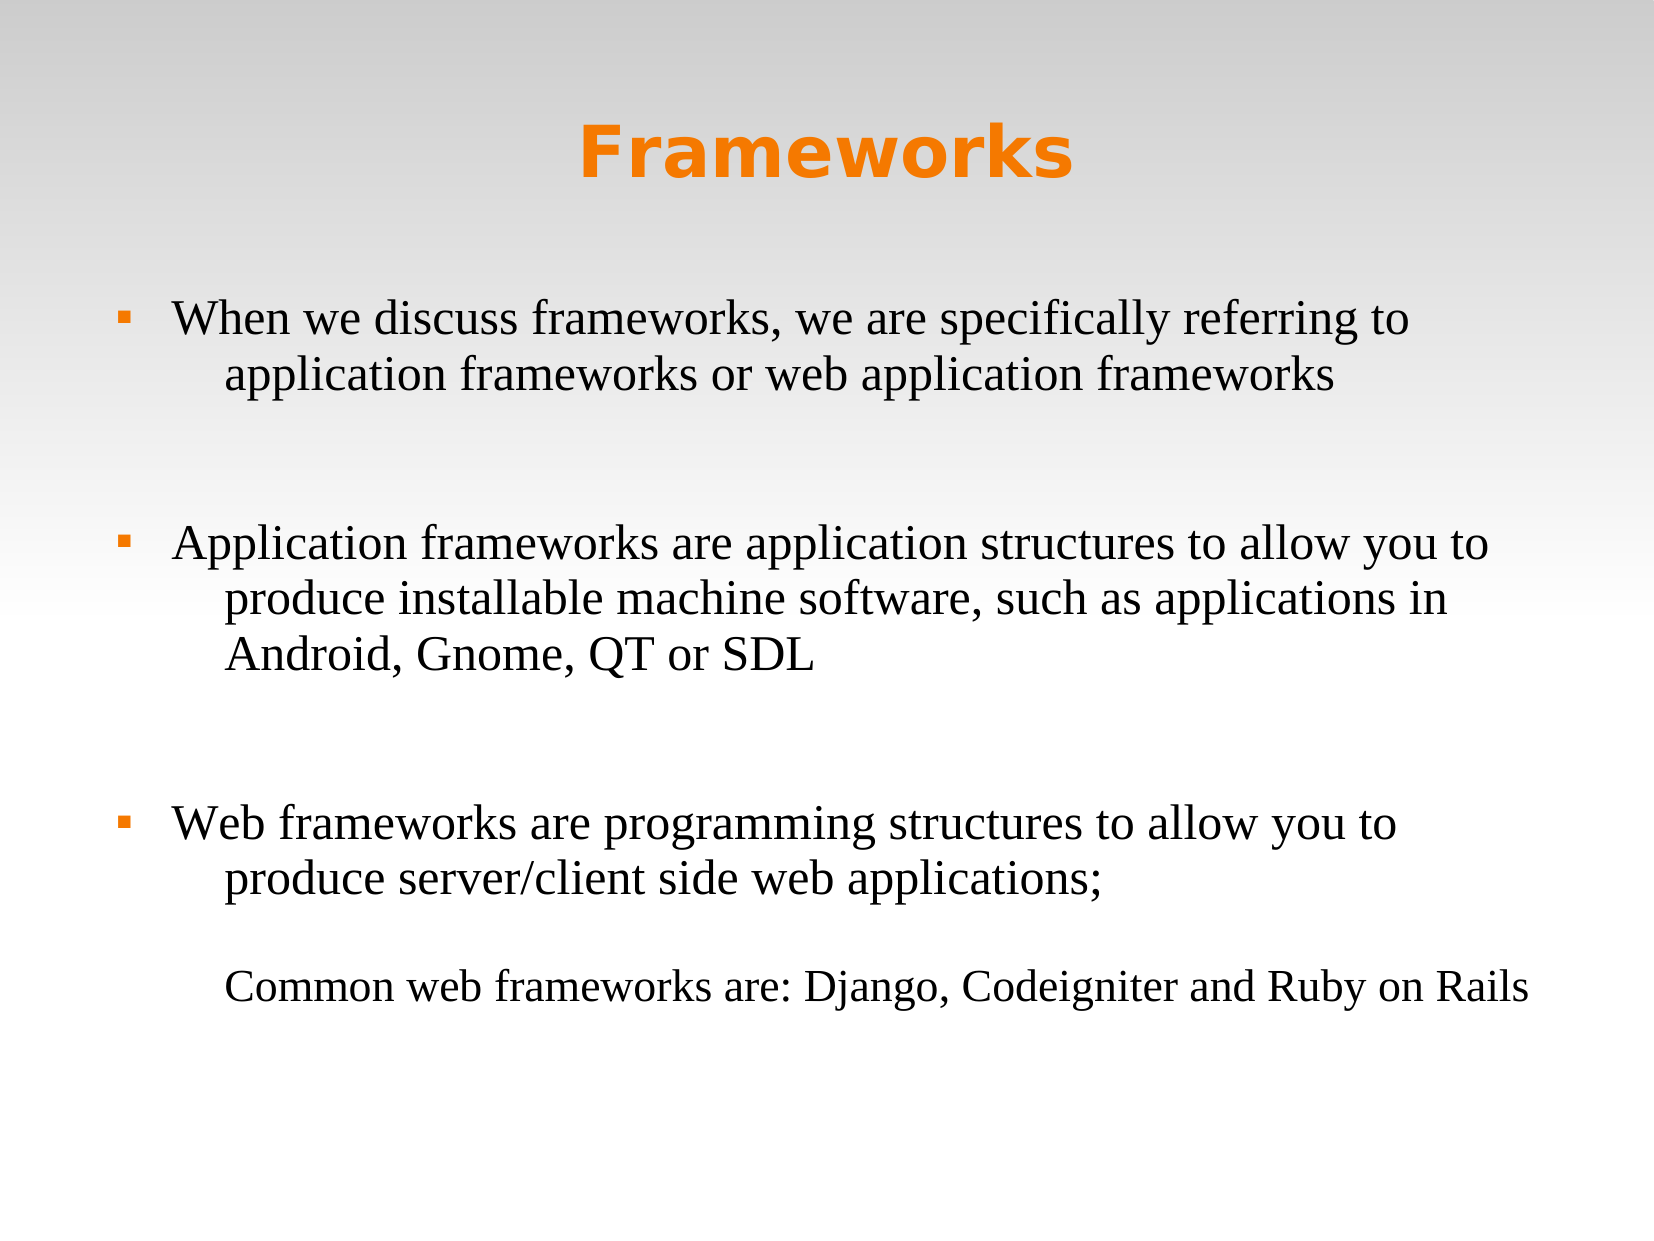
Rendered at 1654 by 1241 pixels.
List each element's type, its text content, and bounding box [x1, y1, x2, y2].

title Frameworks [82, 49, 1571, 257]
list When we discuss frameworks, we are specifically referring to application frameworks or web application frameworks Application frameworks are application structures to allow you to produce installable machine software, such as applications in Android, Gnome, QT or SDL Web frameworks are programming structures to allow you to produce server/client side web applications; Common web frameworks are: Django, Codeigniter and Ruby on Rails [82, 290, 1571, 1109]
